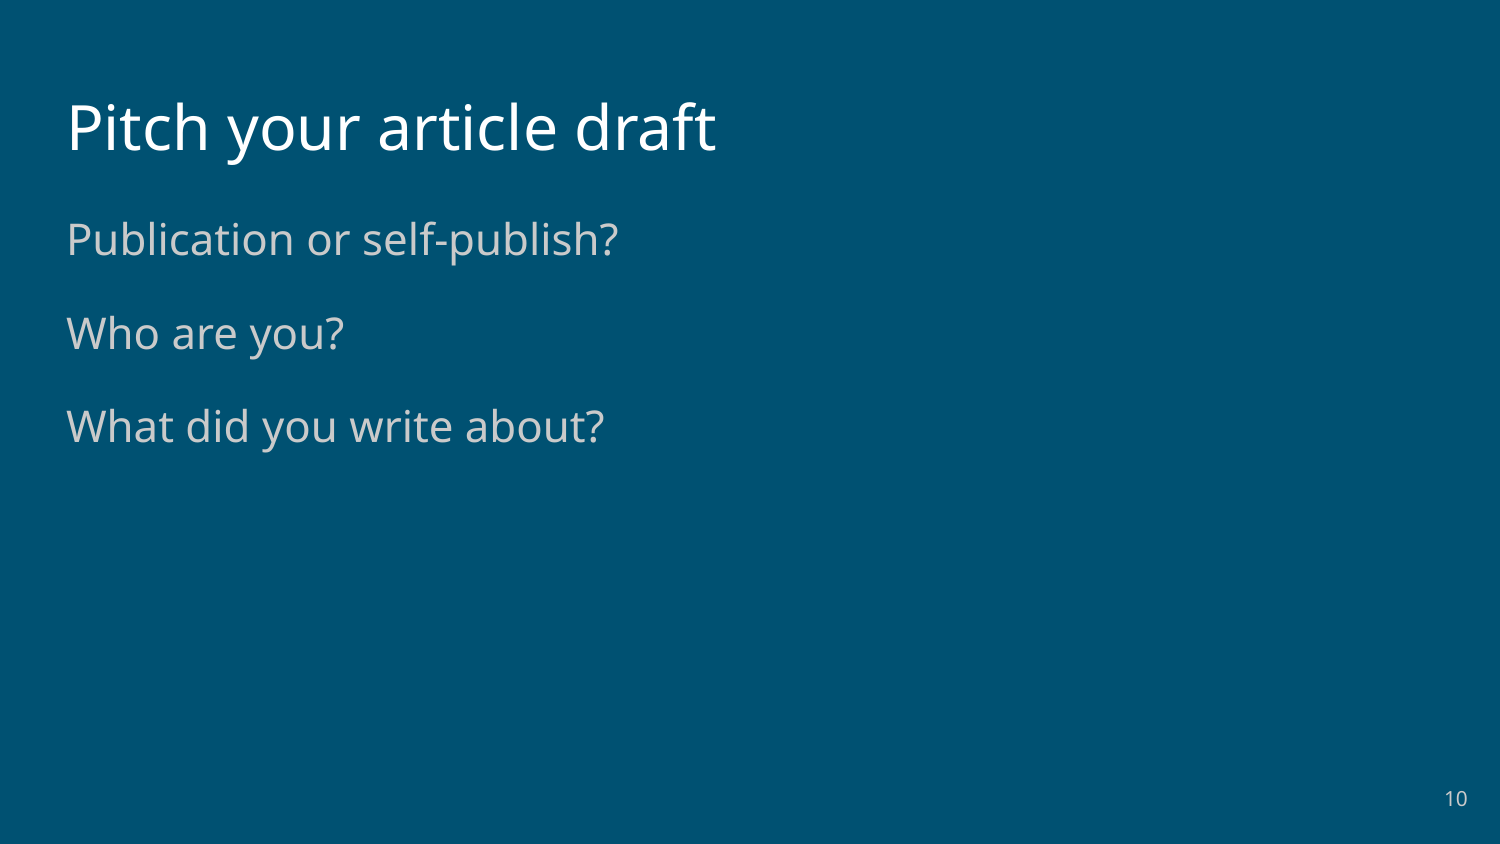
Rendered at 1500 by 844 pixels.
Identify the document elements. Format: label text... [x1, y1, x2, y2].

title Pitch your article draft [51, 72, 1449, 167]
list Publication or self-publish? Who are you? What did you write about? [51, 189, 1449, 750]
slide_number 14 [1392, 767, 1483, 833]
